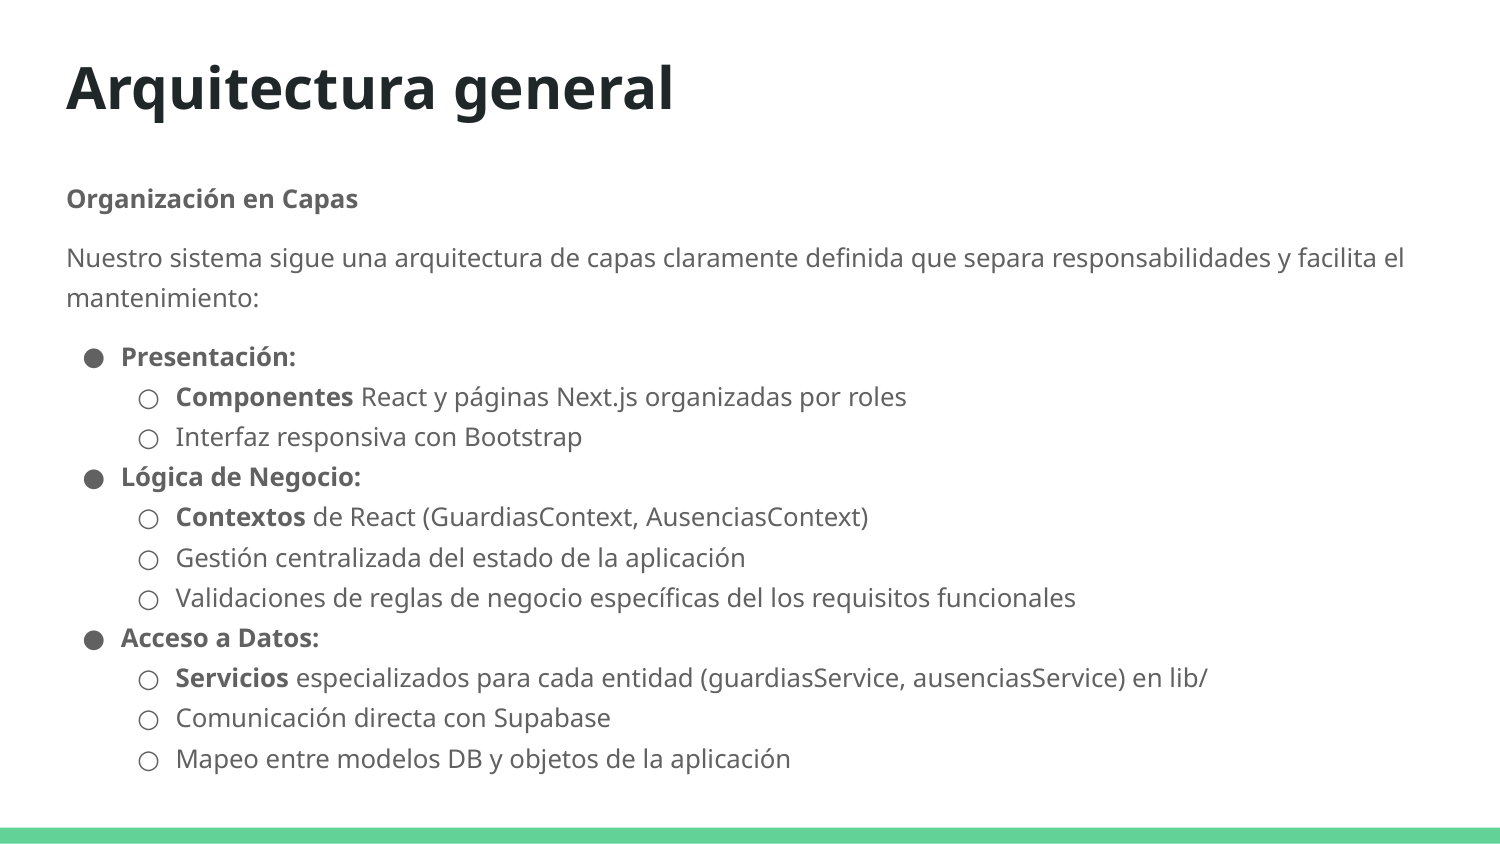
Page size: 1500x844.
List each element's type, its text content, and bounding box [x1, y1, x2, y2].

list Organización en Capas Nuestro sistema sigue una arquitectura de capas claramente definida que separa responsabilidades y facilita el mantenimiento: Presentación: Componentes React y páginas Next.js organizadas por roles Interfaz responsiva con Bootstrap Lógica de Negocio: Contextos de React (GuardiasContext, AusenciasContext) Gestión centralizada del estado de la aplicación Validaciones de reglas de negocio específicas del los requisitos funcionales Acceso a Datos: Servicios especializados para cada entidad (guardiasService, ausenciasService) en lib/ Comunicación directa con Supabase Mapeo entre modelos DB y objetos de la aplicación [51, 161, 1449, 796]
title Arquitectura general [51, 32, 1449, 142]
